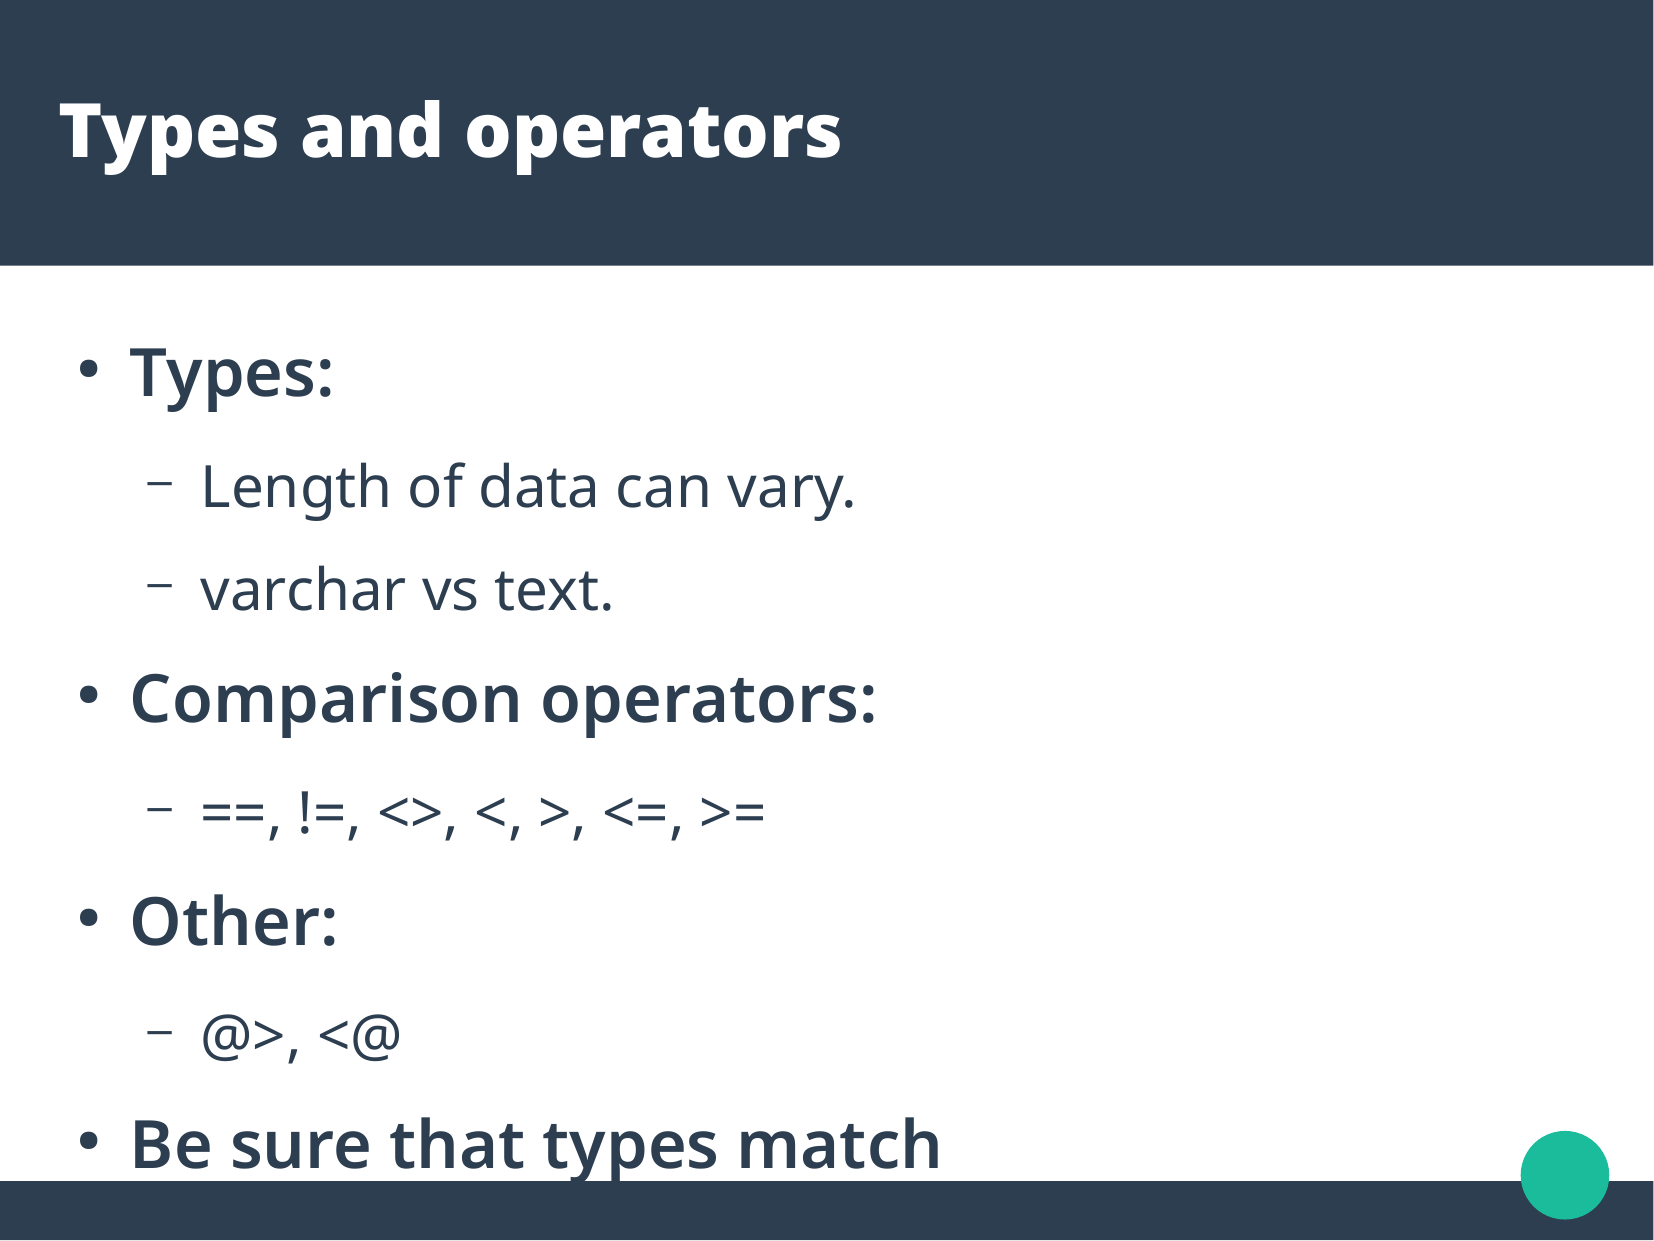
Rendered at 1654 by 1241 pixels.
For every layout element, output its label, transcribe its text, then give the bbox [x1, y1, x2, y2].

list Types: Length of data can vary. varchar vs text. Comparison operators: ==, !=, <>, <, >, <=, >= Other: @>, <@ Be sure that types match [59, 324, 1595, 1152]
title Types and operators [59, 49, 1595, 207]
